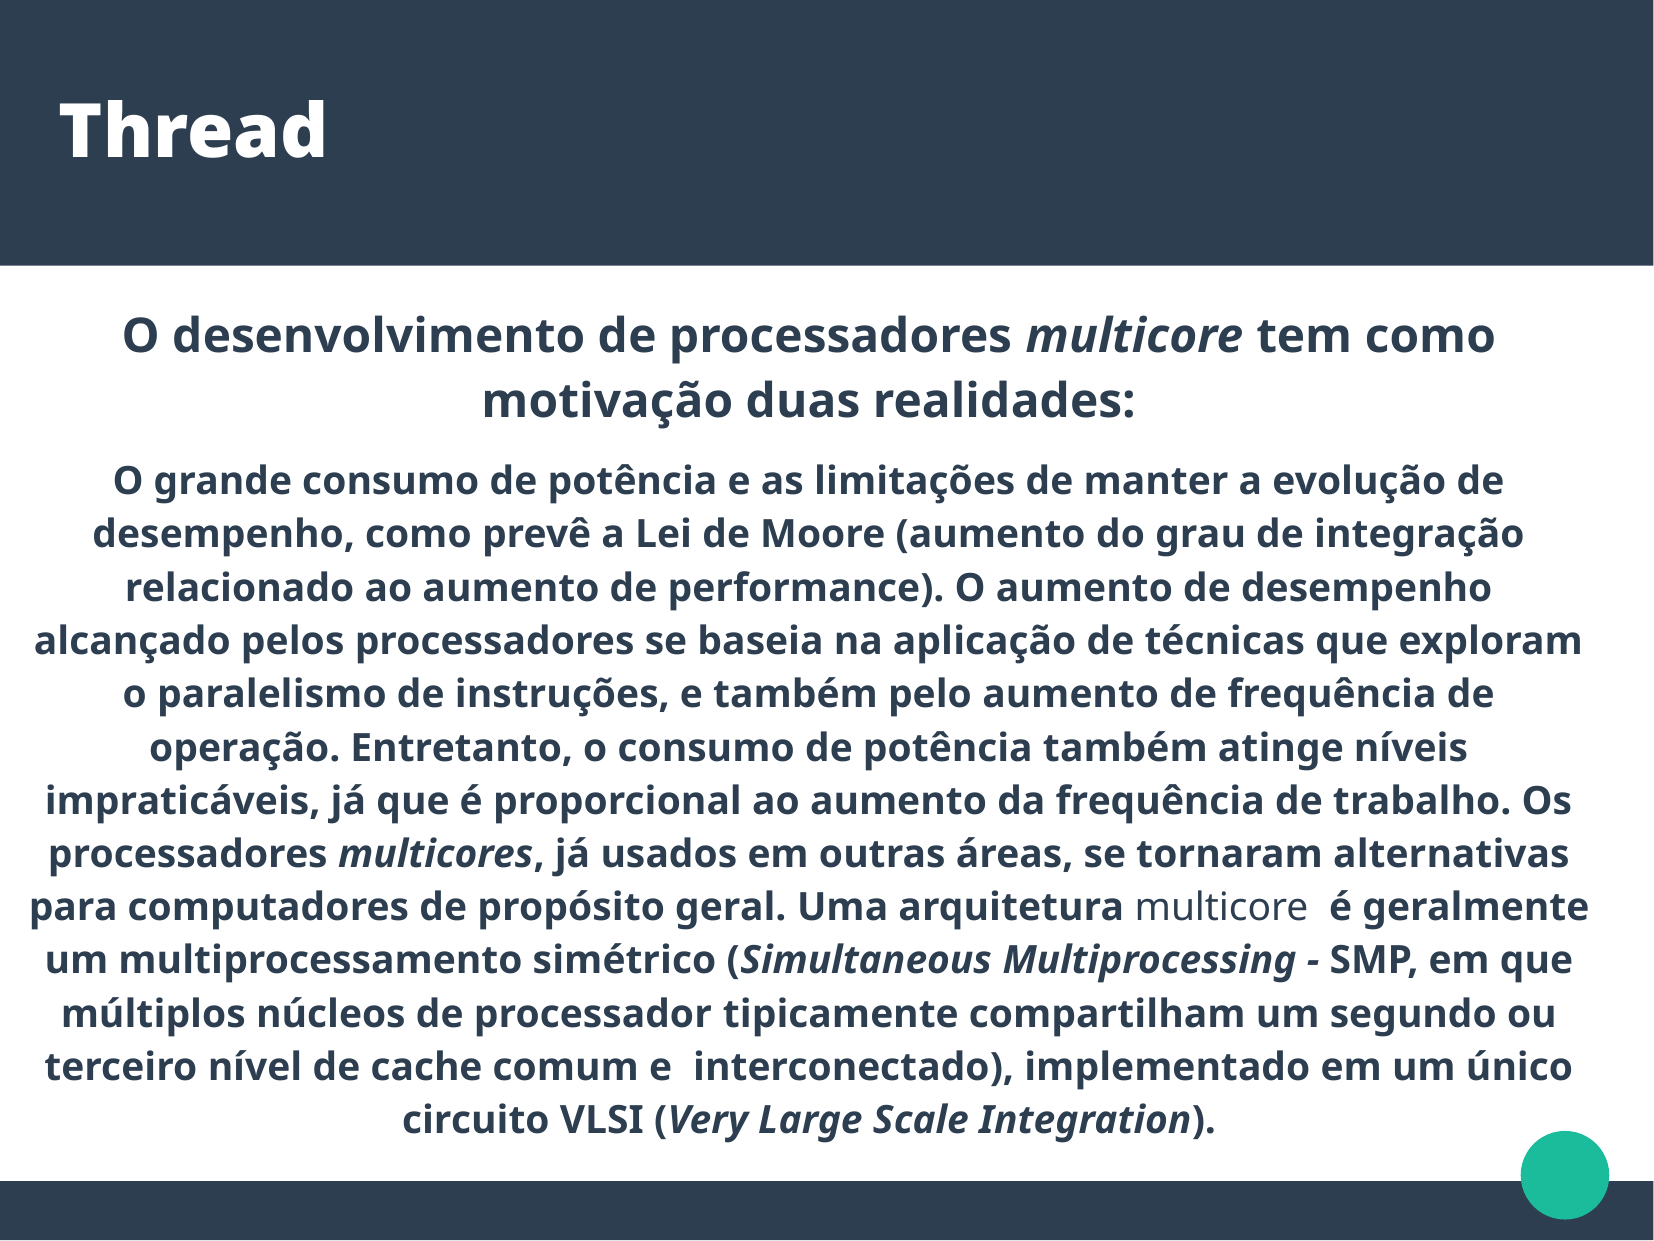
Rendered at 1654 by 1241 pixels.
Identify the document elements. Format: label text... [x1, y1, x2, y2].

title Thread [59, 49, 1595, 207]
list O desenvolvimento de processadores multicore tem como motivação duas realidades: O grande consumo de potência e as limitações de manter a evolução de desempenho, como prevê a Lei de Moore (aumento do grau de integração relacionado ao aumento de performance). O aumento de desempenho alcançado pelos processadores se baseia na aplicação de técnicas que exploram o paralelismo de instruções, e também pelo aumento de frequência de operação. Entretanto, o consumo de potência também atinge níveis impraticáveis, já que é proporcional ao aumento da frequência de trabalho. Os processadores multicores, já usados em outras áreas, se tornaram alternativas para computadores de propósito geral. Uma arquitetura multicore é geralmente um multiprocessamento simétrico (Simultaneous Multiprocessing - SMP, em que múltiplos núcleos de processador tipicamente compartilham um segundo ou terceiro nível de cache comum e interconectado), implementado em um único circuito VLSI (Very Large Scale Integration). [23, 301, 1595, 1158]
